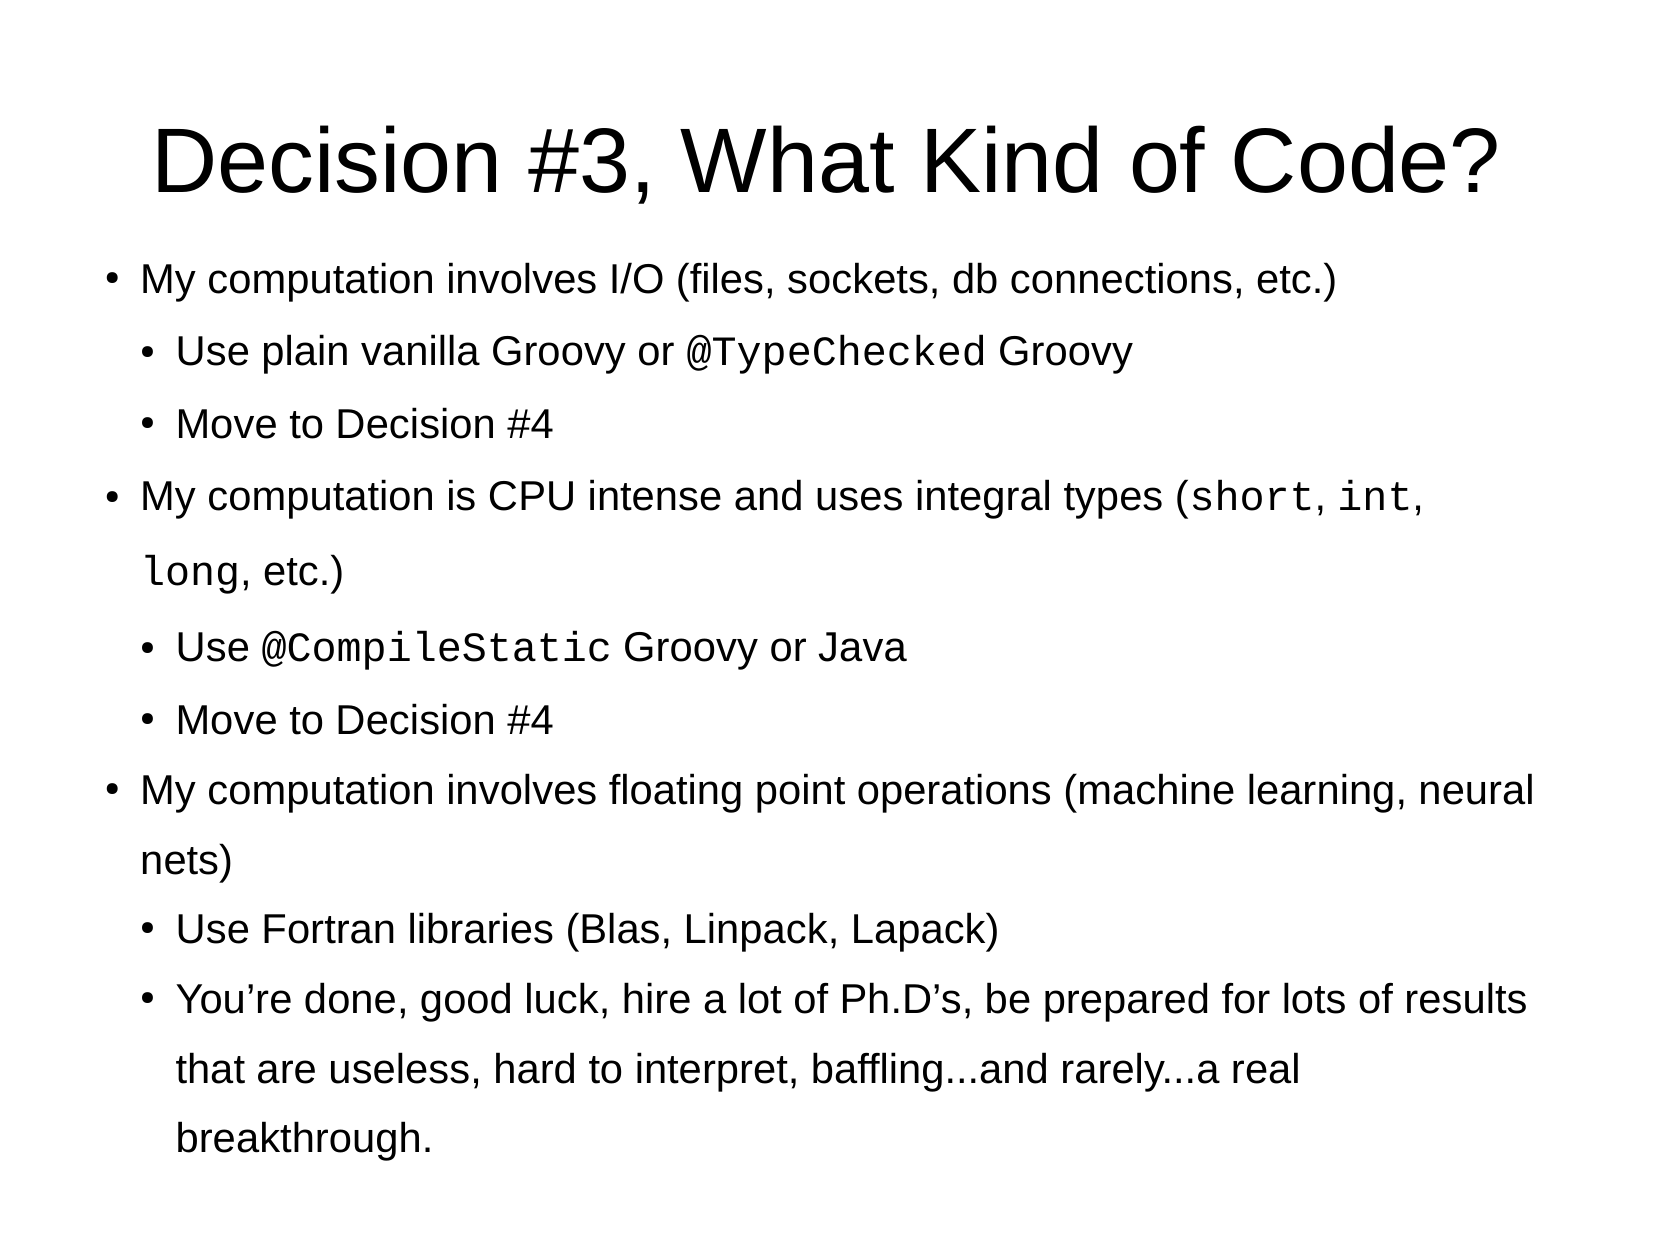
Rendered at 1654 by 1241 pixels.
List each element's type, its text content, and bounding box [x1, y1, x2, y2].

title Decision #3, What Kind of Code? [82, 57, 1571, 265]
text_box My computation involves I/O (files, sockets, db connections, etc.) Use plain vanilla Groovy or @TypeChecked Groovy Move to Decision #4 My computation is CPU intense and uses integral types (short, int, long, etc.) Use @CompileStatic Groovy or Java Move to Decision #4 My computation involves floating point operations (machine learning, neural nets) Use Fortran libraries (Blas, Linpack, Lapack) You’re done, good luck, hire a lot of Ph.D’s, be prepared for lots of results that are useless, hard to interpret, baffling...and rarely...a real breakthrough. [90, 225, 1561, 1136]
